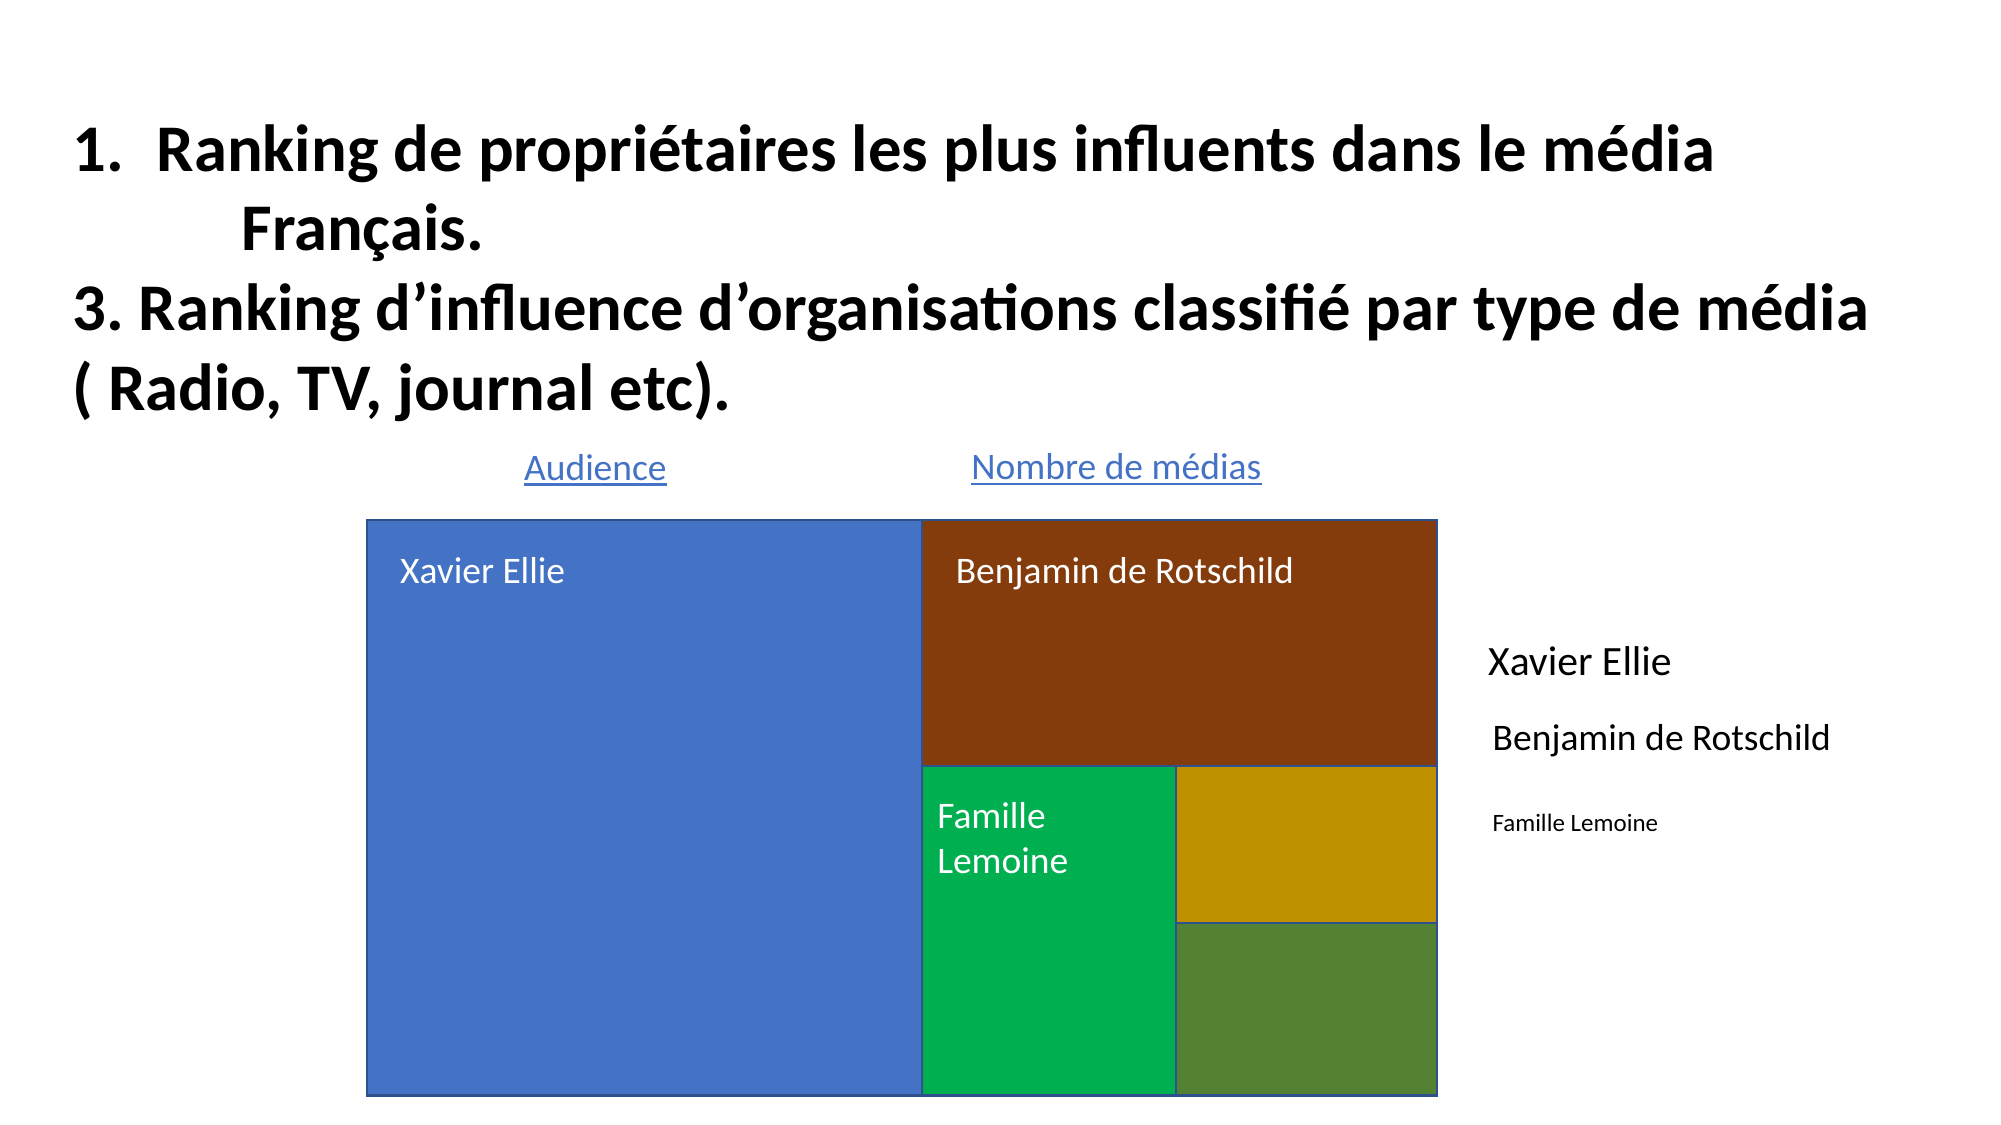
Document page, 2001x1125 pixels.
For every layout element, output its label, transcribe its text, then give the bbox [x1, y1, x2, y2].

text_box [367, 520, 1437, 1096]
text_box Ranking de propriétaires les plus influents dans le média Français. 3. Ranking d’influence d’organisations classifié par type de média ( Radio, TV, journal etc). [57, 96, 1973, 436]
text_box Nombre de médias [956, 436, 1321, 496]
text_box Xavier Ellie [385, 538, 799, 599]
text_box Xavier Ellie [1473, 626, 1872, 692]
text_box Benjamin de Rotschild [940, 538, 1321, 599]
text_box Famille Lemoine [1477, 799, 1924, 845]
text_box Benjamin de Rotschild [1477, 705, 1924, 766]
text_box Audience [509, 436, 704, 497]
text_box Famille Lemoine [922, 783, 1191, 890]
